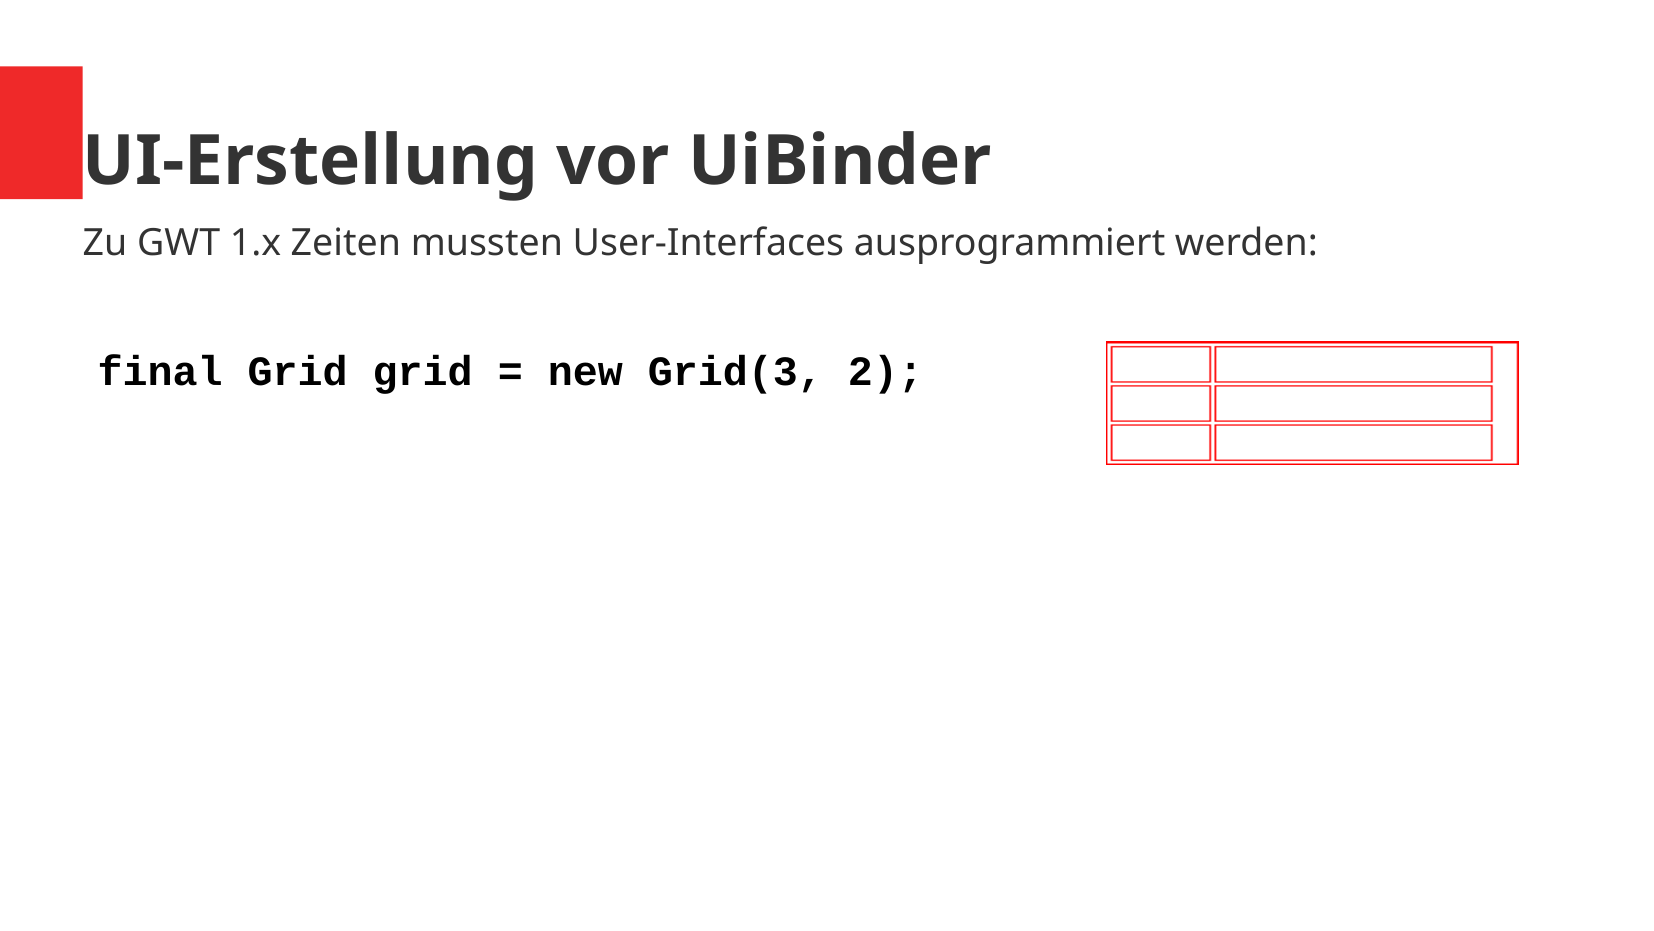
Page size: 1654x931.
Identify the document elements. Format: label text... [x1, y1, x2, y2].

list Zu GWT 1.x Zeiten mussten User-Interfaces ausprogrammiert werden: [82, 217, 1571, 337]
picture [1106, 341, 1519, 465]
text_box final Grid grid = new Grid(3, 2); [82, 336, 1068, 402]
title UI-Erstellung vor UiBinder [82, 33, 1571, 196]
